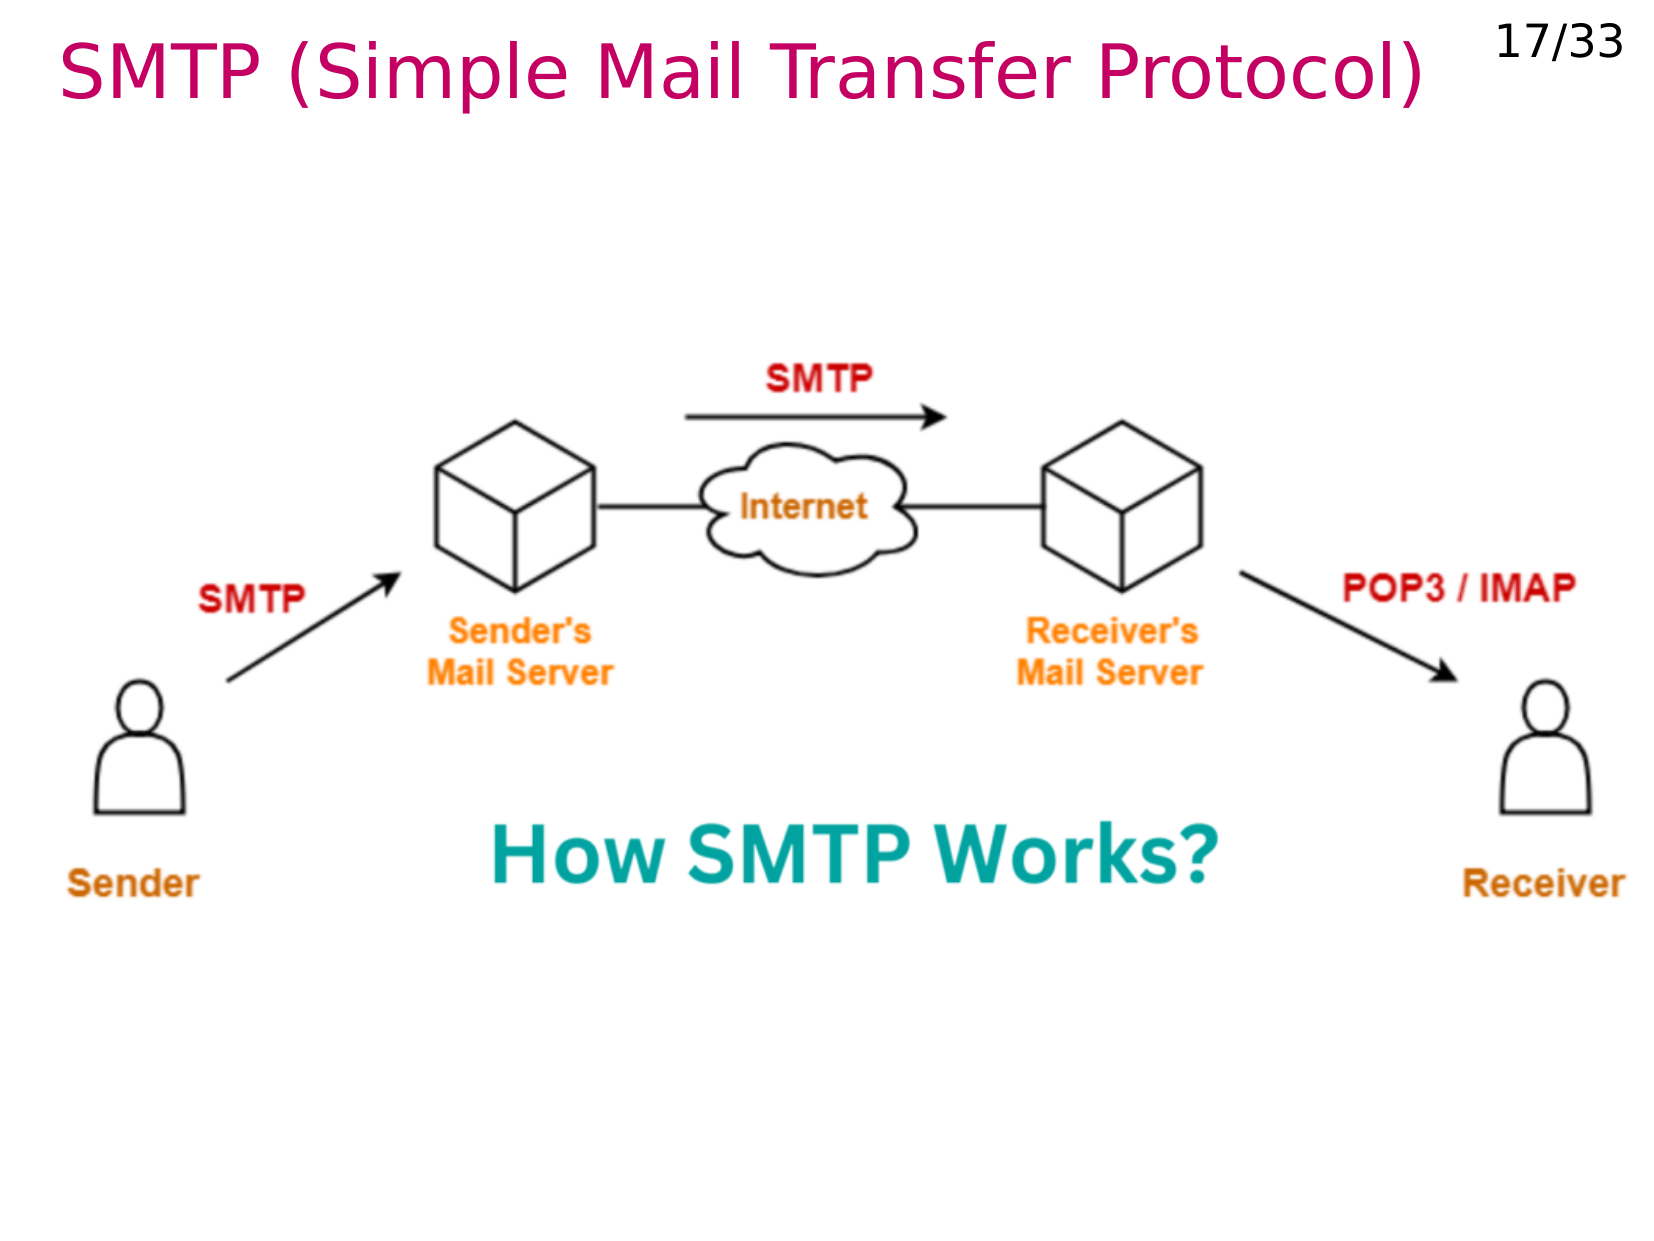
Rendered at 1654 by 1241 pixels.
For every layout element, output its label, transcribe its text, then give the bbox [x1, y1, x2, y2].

picture [42, 346, 1643, 917]
title SMTP (Simple Mail Transfer Protocol) [59, 29, 1625, 148]
